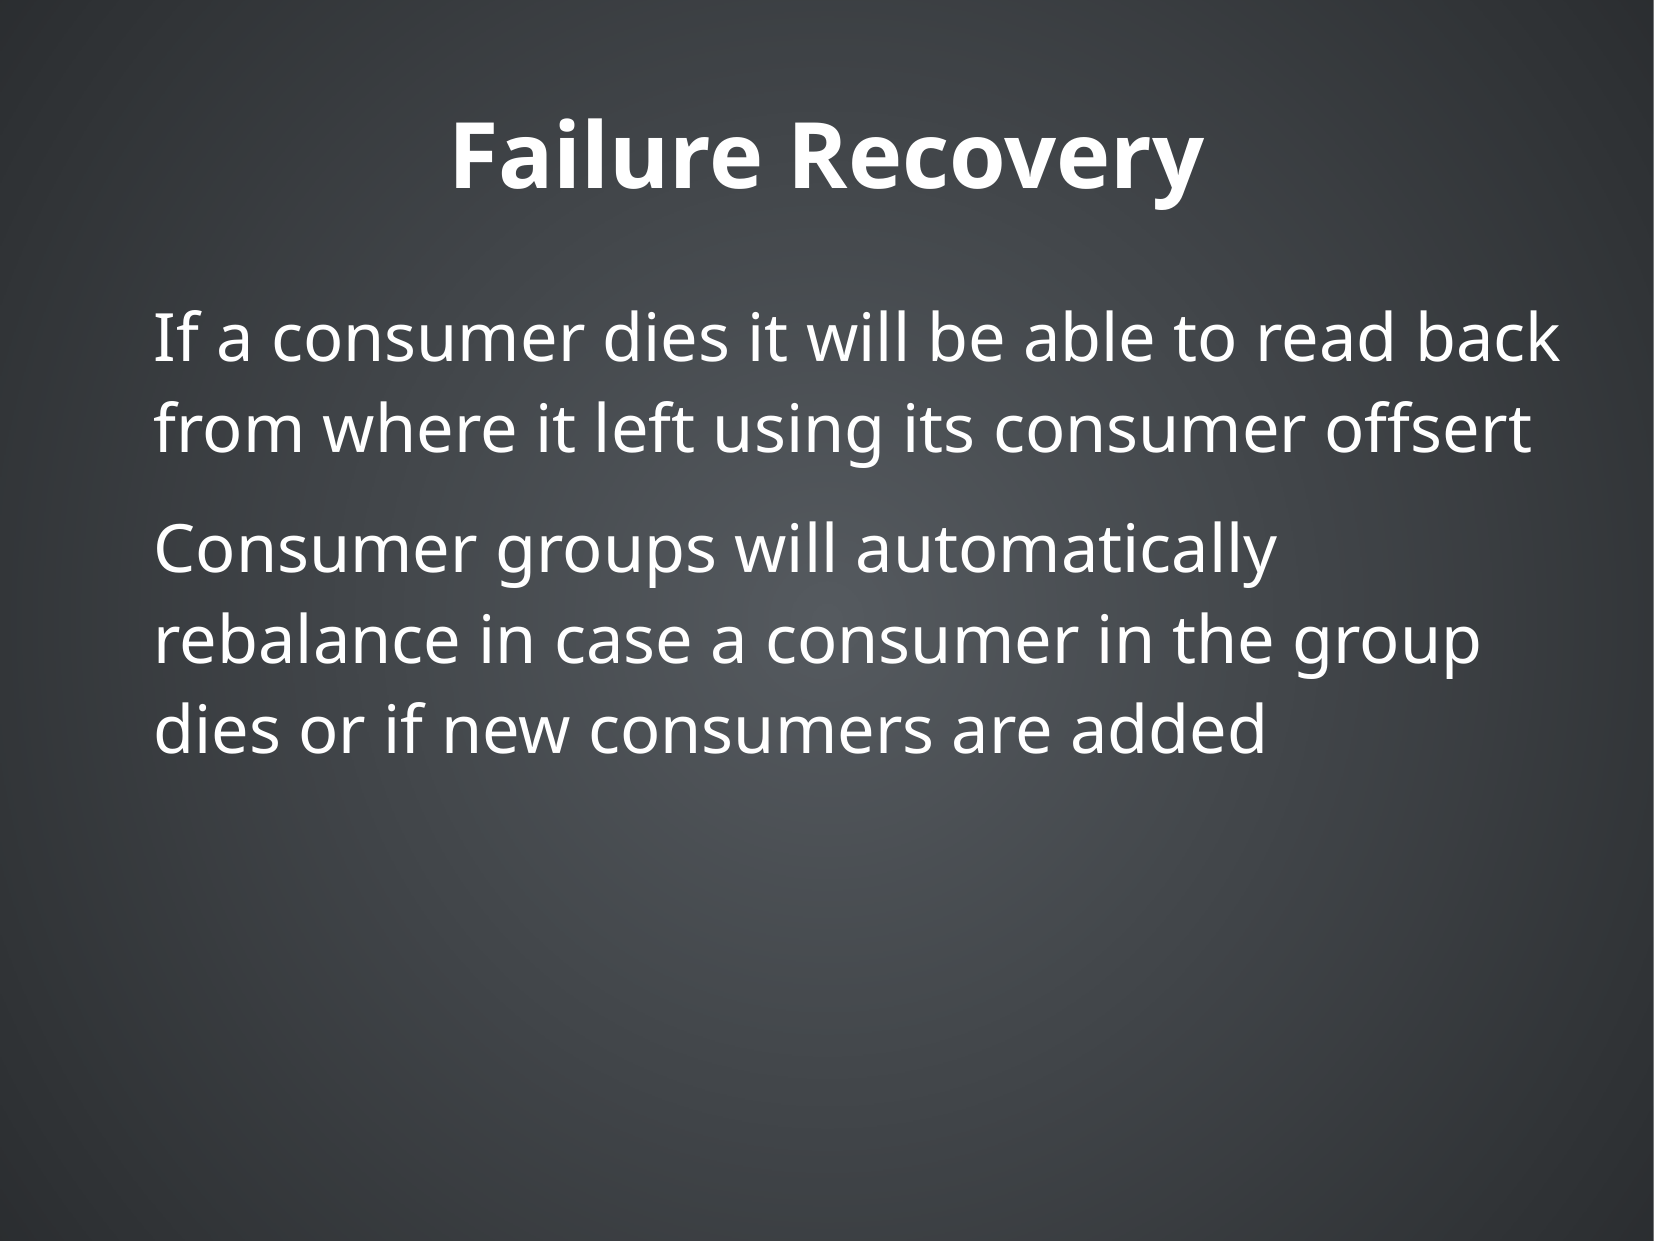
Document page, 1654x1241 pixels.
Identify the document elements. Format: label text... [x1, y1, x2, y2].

list If a consumer dies it will be able to read back from where it left using its consumer offsert Consumer groups will automatically rebalance in case a consumer in the group dies or if new consumers are added [82, 290, 1571, 1109]
picture [0, 0, 1654, 1241]
title Failure Recovery [82, 49, 1571, 257]
